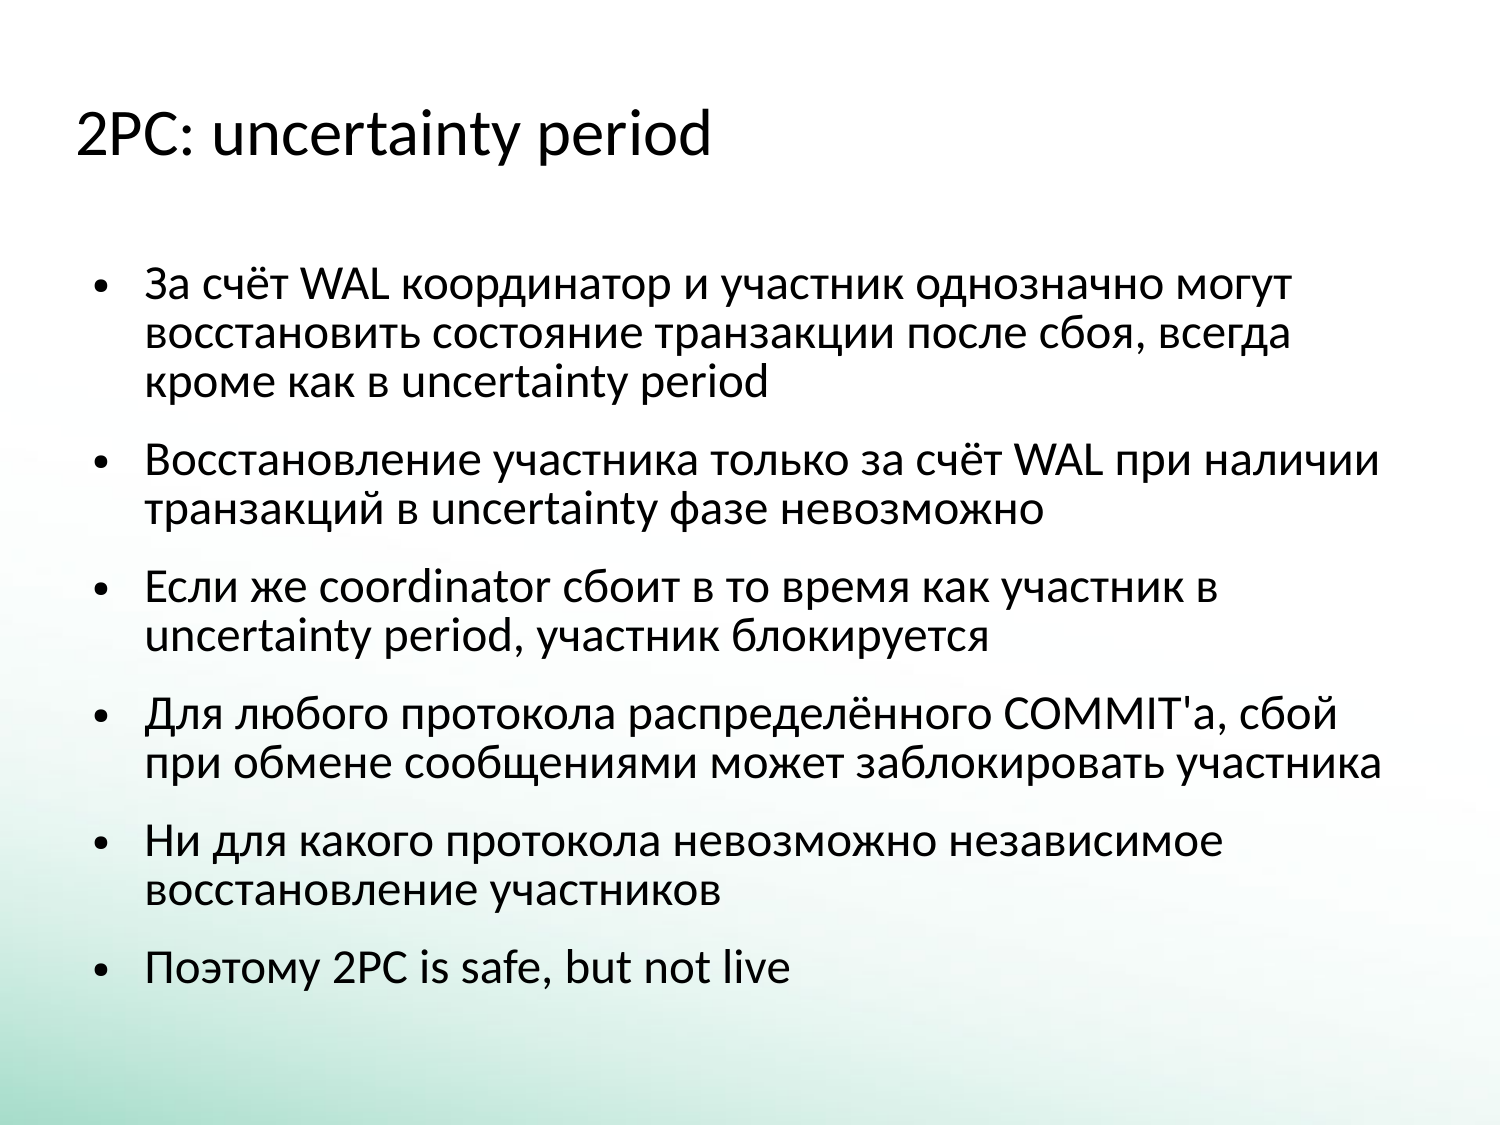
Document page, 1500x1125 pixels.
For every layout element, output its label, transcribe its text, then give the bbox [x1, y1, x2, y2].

list За счёт WAL координатор и участник однозначно могут восстановить состояние транзакции после сбоя, всегда кроме как в uncertainty period Восстановление участника только за счёт WAL при наличии транзакций в uncertainty фазе невозможно Если же coordinator сбоит в то время как участник в uncertainty period, участник блокируется Для любого протокола распределённого COMMIT'а, сбой при обмене сообщениями может заблокировать участника Ни для какого протокола невозможно независимое восстановление участников Поэтому 2PC is safe, but not live [75, 262, 1425, 1005]
picture [0, 0, 1500, 1125]
title 2PC: uncertainty period [75, 45, 1425, 233]
